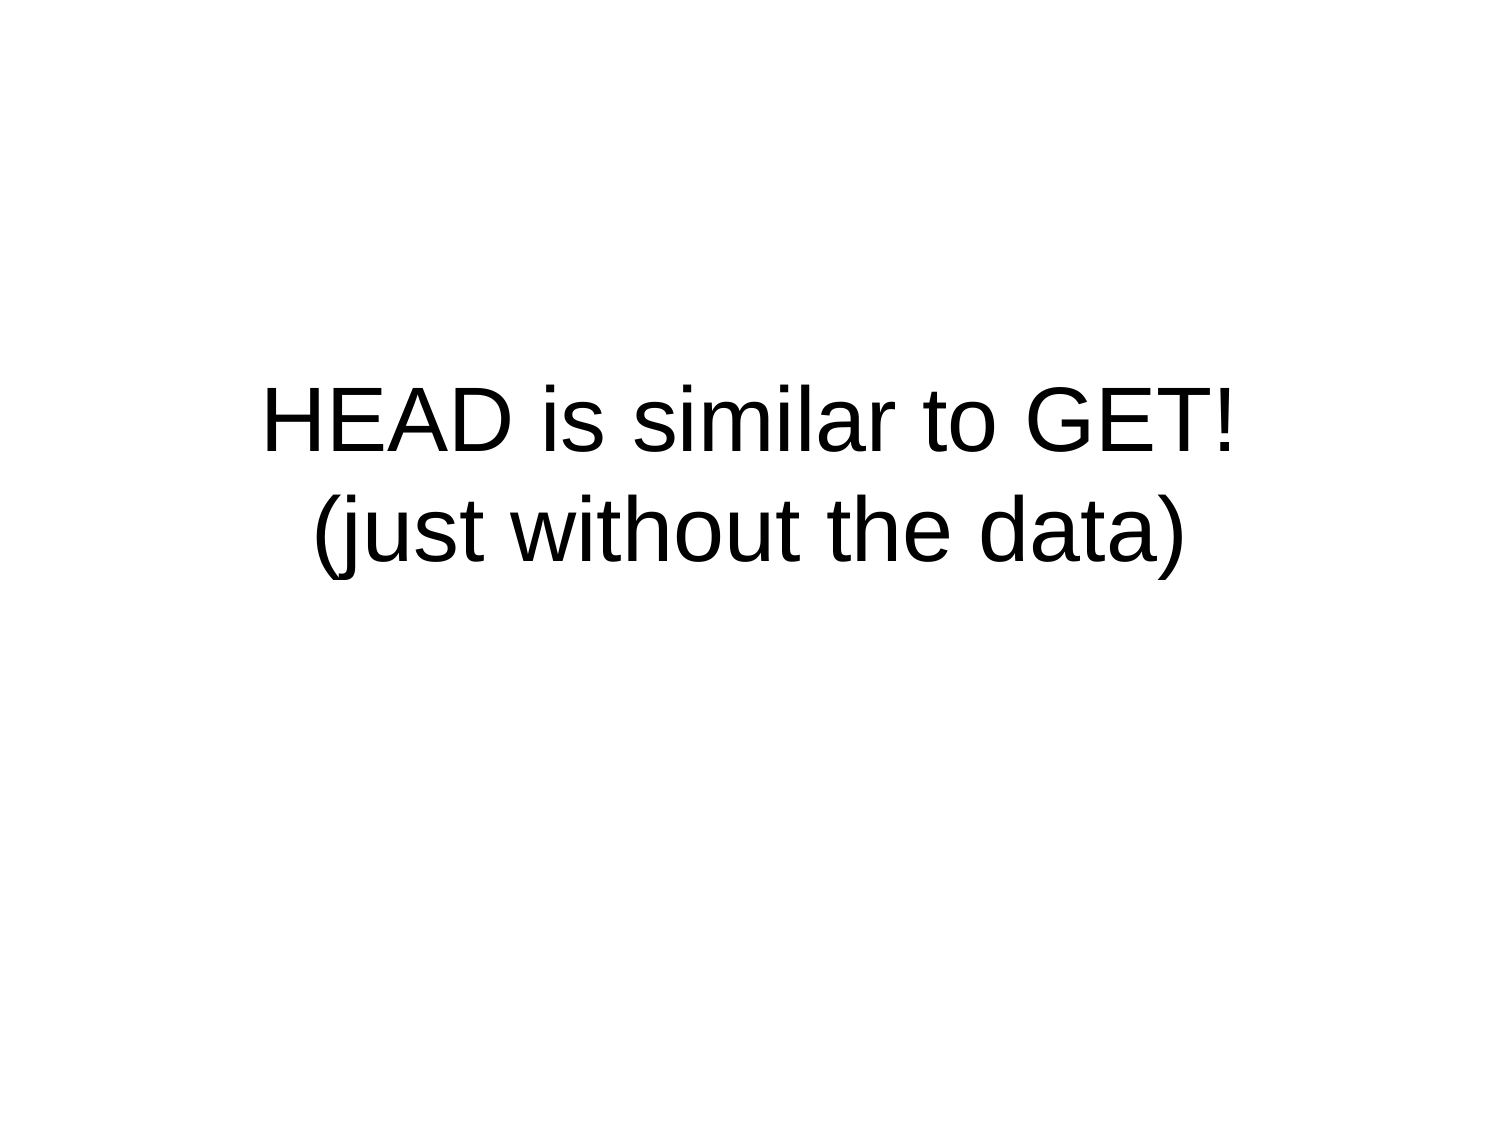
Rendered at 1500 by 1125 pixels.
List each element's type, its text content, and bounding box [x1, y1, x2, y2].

title HEAD is similar to GET! (just without the data) [112, 349, 1388, 591]
